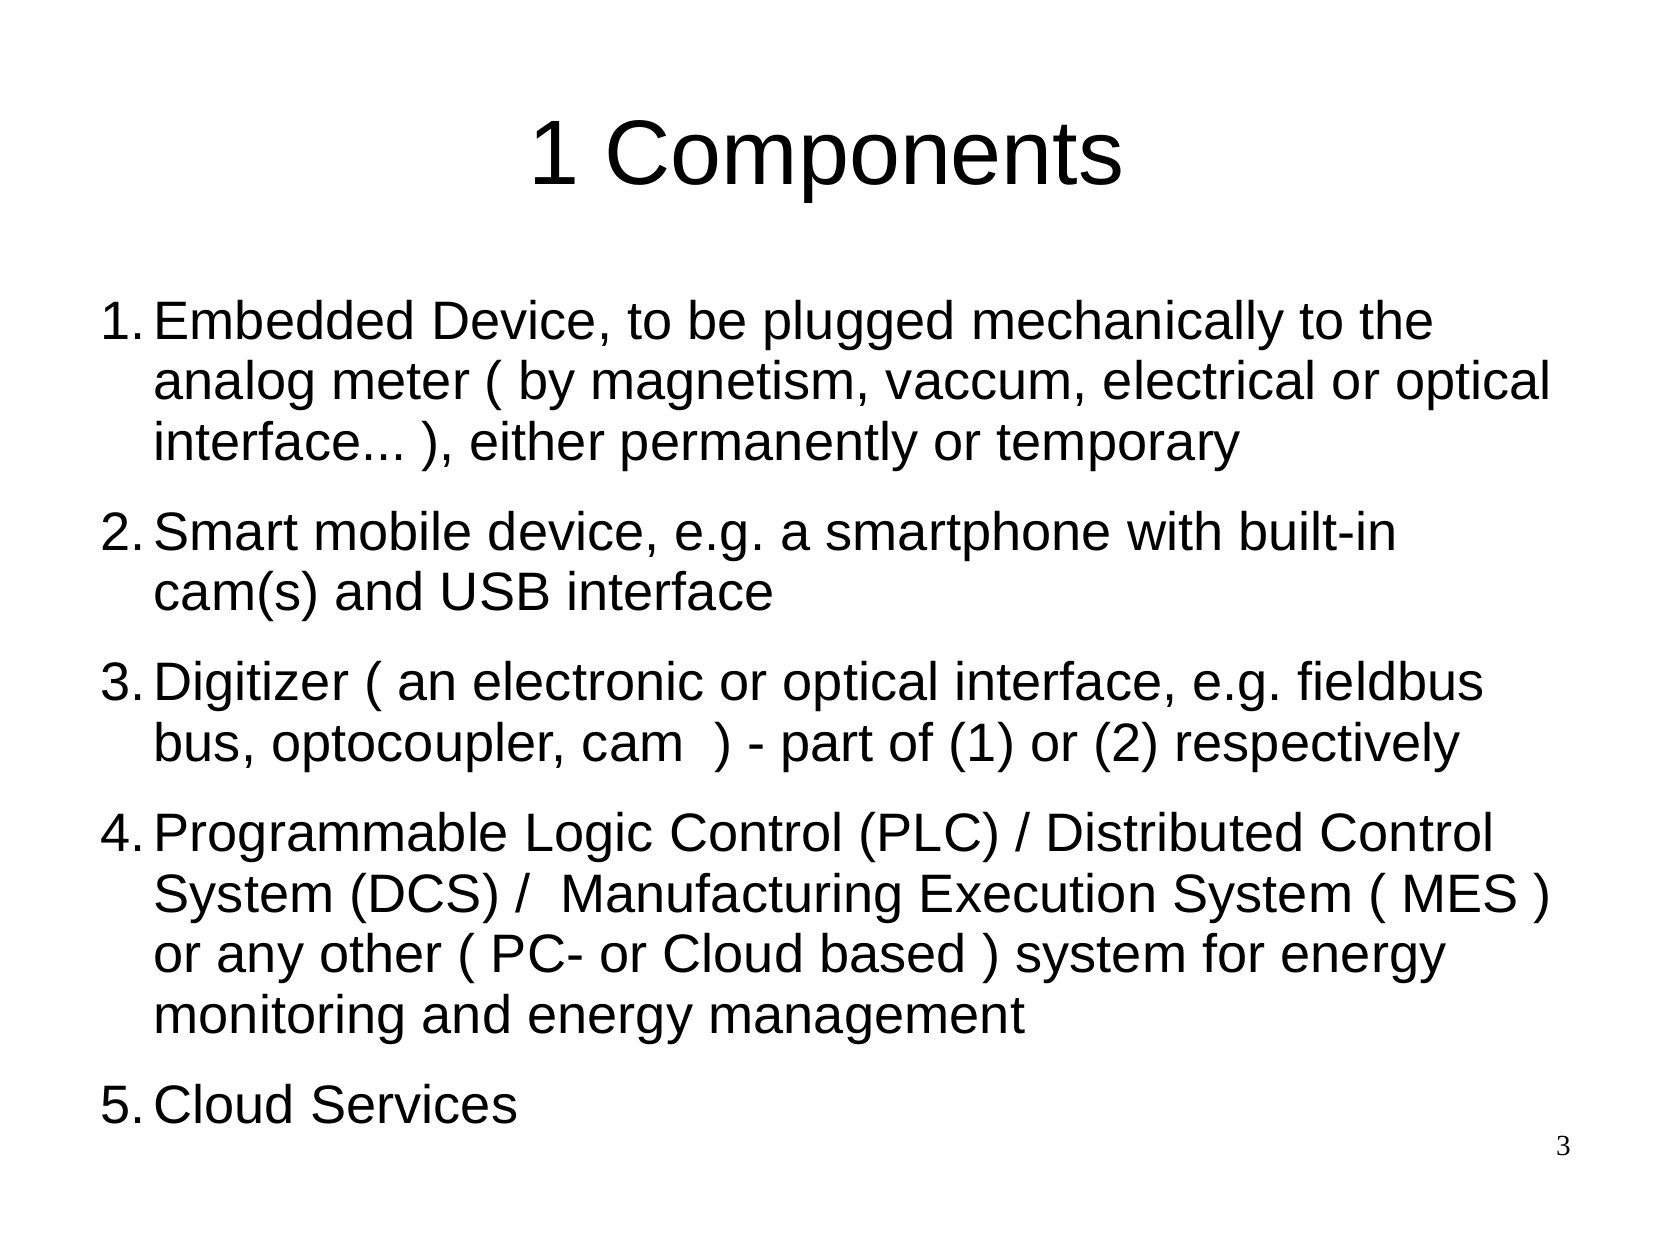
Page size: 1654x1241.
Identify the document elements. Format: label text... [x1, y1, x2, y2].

title 1 Components [82, 49, 1571, 257]
list Embedded Device, to be plugged mechanically to the analog meter ( by magnetism, vaccum, electrical or optical interface... ), either permanently or temporary Smart mobile device, e.g. a smartphone with built-in cam(s) and USB interface Digitizer ( an electronic or optical interface, e.g. fieldbus bus, optocoupler, cam ) - part of (1) or (2) respectively Programmable Logic Control (PLC) / Distributed Control System (DCS) / Manufacturing Execution System ( MES ) or any other ( PC- or Cloud based ) system for energy monitoring and energy management Cloud Services [82, 290, 1571, 1135]
